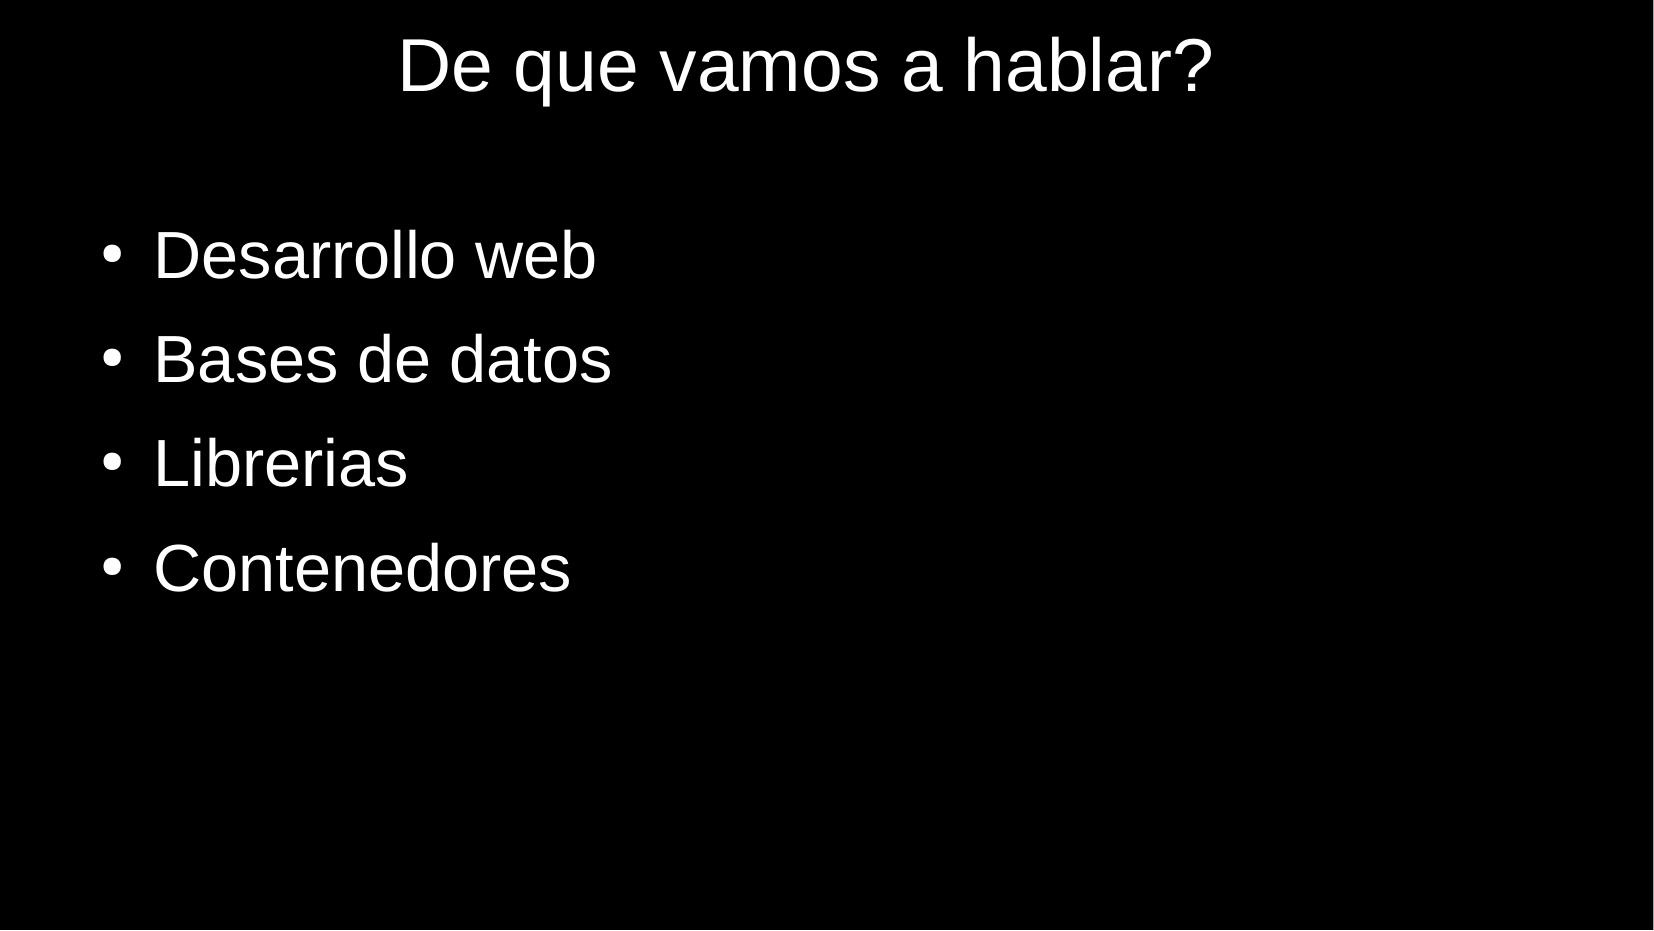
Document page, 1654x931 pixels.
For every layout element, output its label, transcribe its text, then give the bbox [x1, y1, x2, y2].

title De que vamos a hablar? [23, 11, 1589, 119]
list Desarrollo web Bases de datos Librerias Contenedores [82, 217, 1571, 758]
